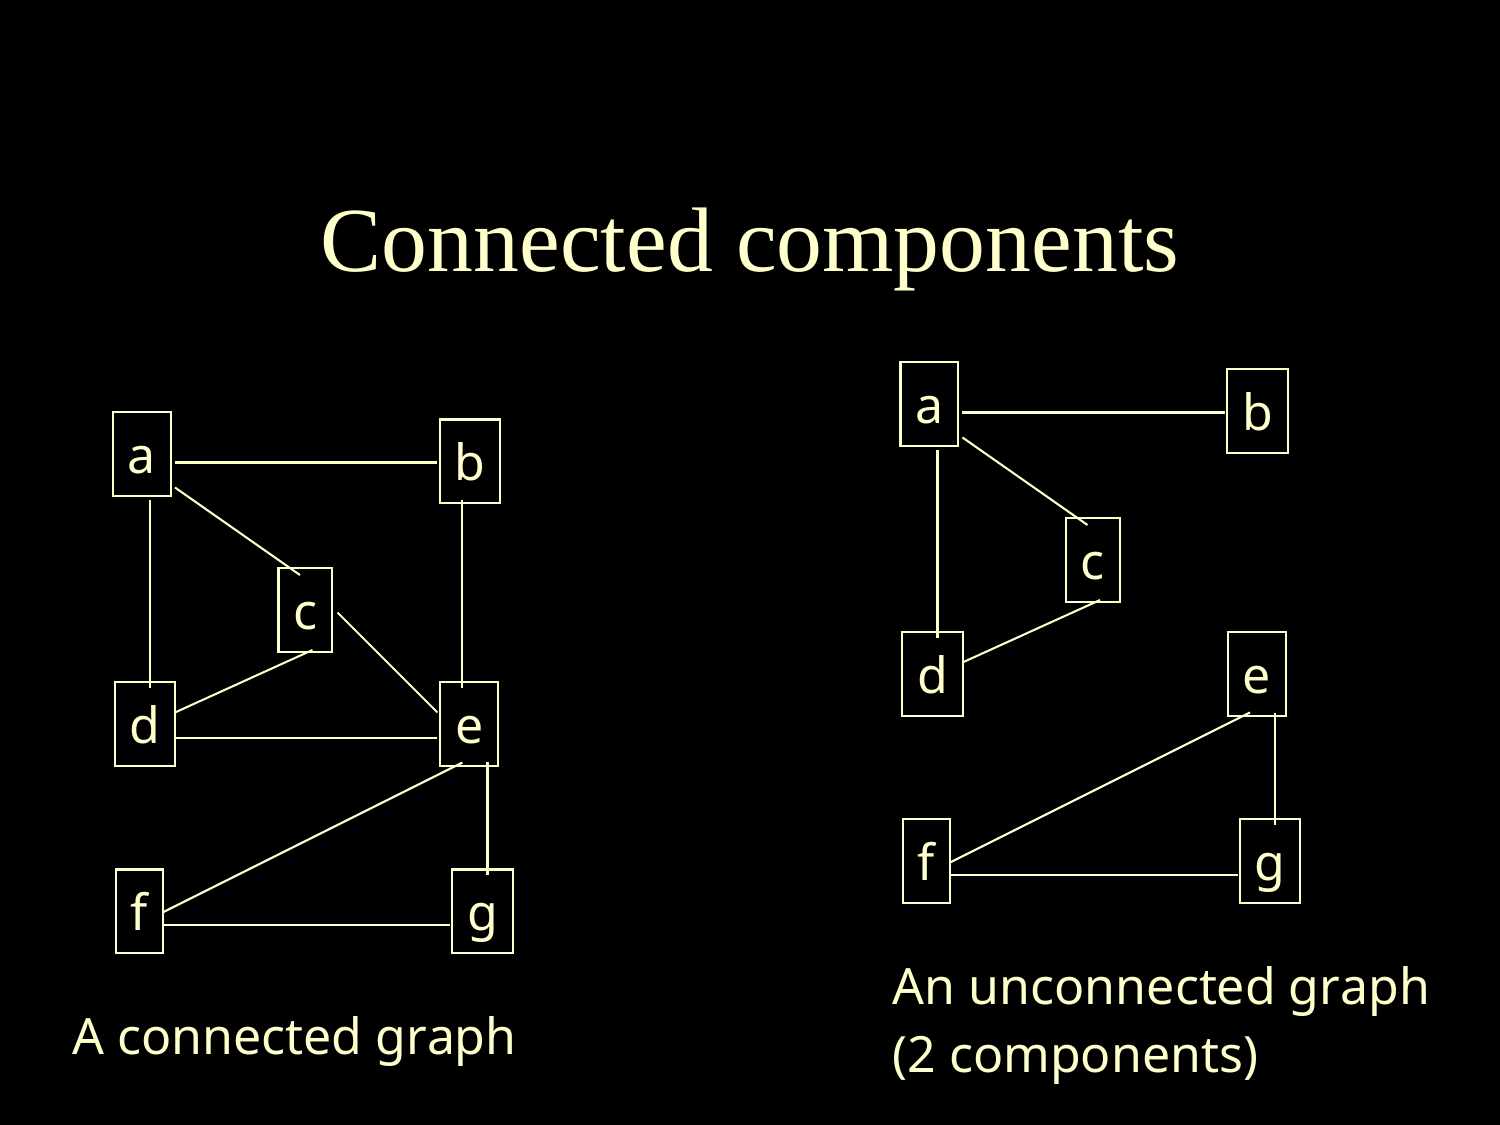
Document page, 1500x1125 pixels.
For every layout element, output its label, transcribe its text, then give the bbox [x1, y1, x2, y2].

text_box b [1227, 369, 1288, 454]
text_box g [452, 869, 513, 954]
text_box An unconnected graph (2 components) [877, 942, 1446, 1095]
text_box c [1066, 518, 1120, 603]
text_box e [440, 681, 499, 766]
text_box c [278, 568, 333, 653]
text_box b [439, 419, 501, 504]
text_box a [900, 362, 959, 447]
text_box e [1227, 631, 1286, 716]
text_box d [114, 681, 176, 766]
text_box a [112, 412, 171, 497]
text_box d [902, 631, 963, 716]
text_box g [1239, 819, 1301, 904]
text_box f [115, 869, 163, 954]
text_box A connected graph [57, 992, 533, 1077]
title Connected components [22, 145, 1480, 336]
text_box f [903, 819, 951, 904]
